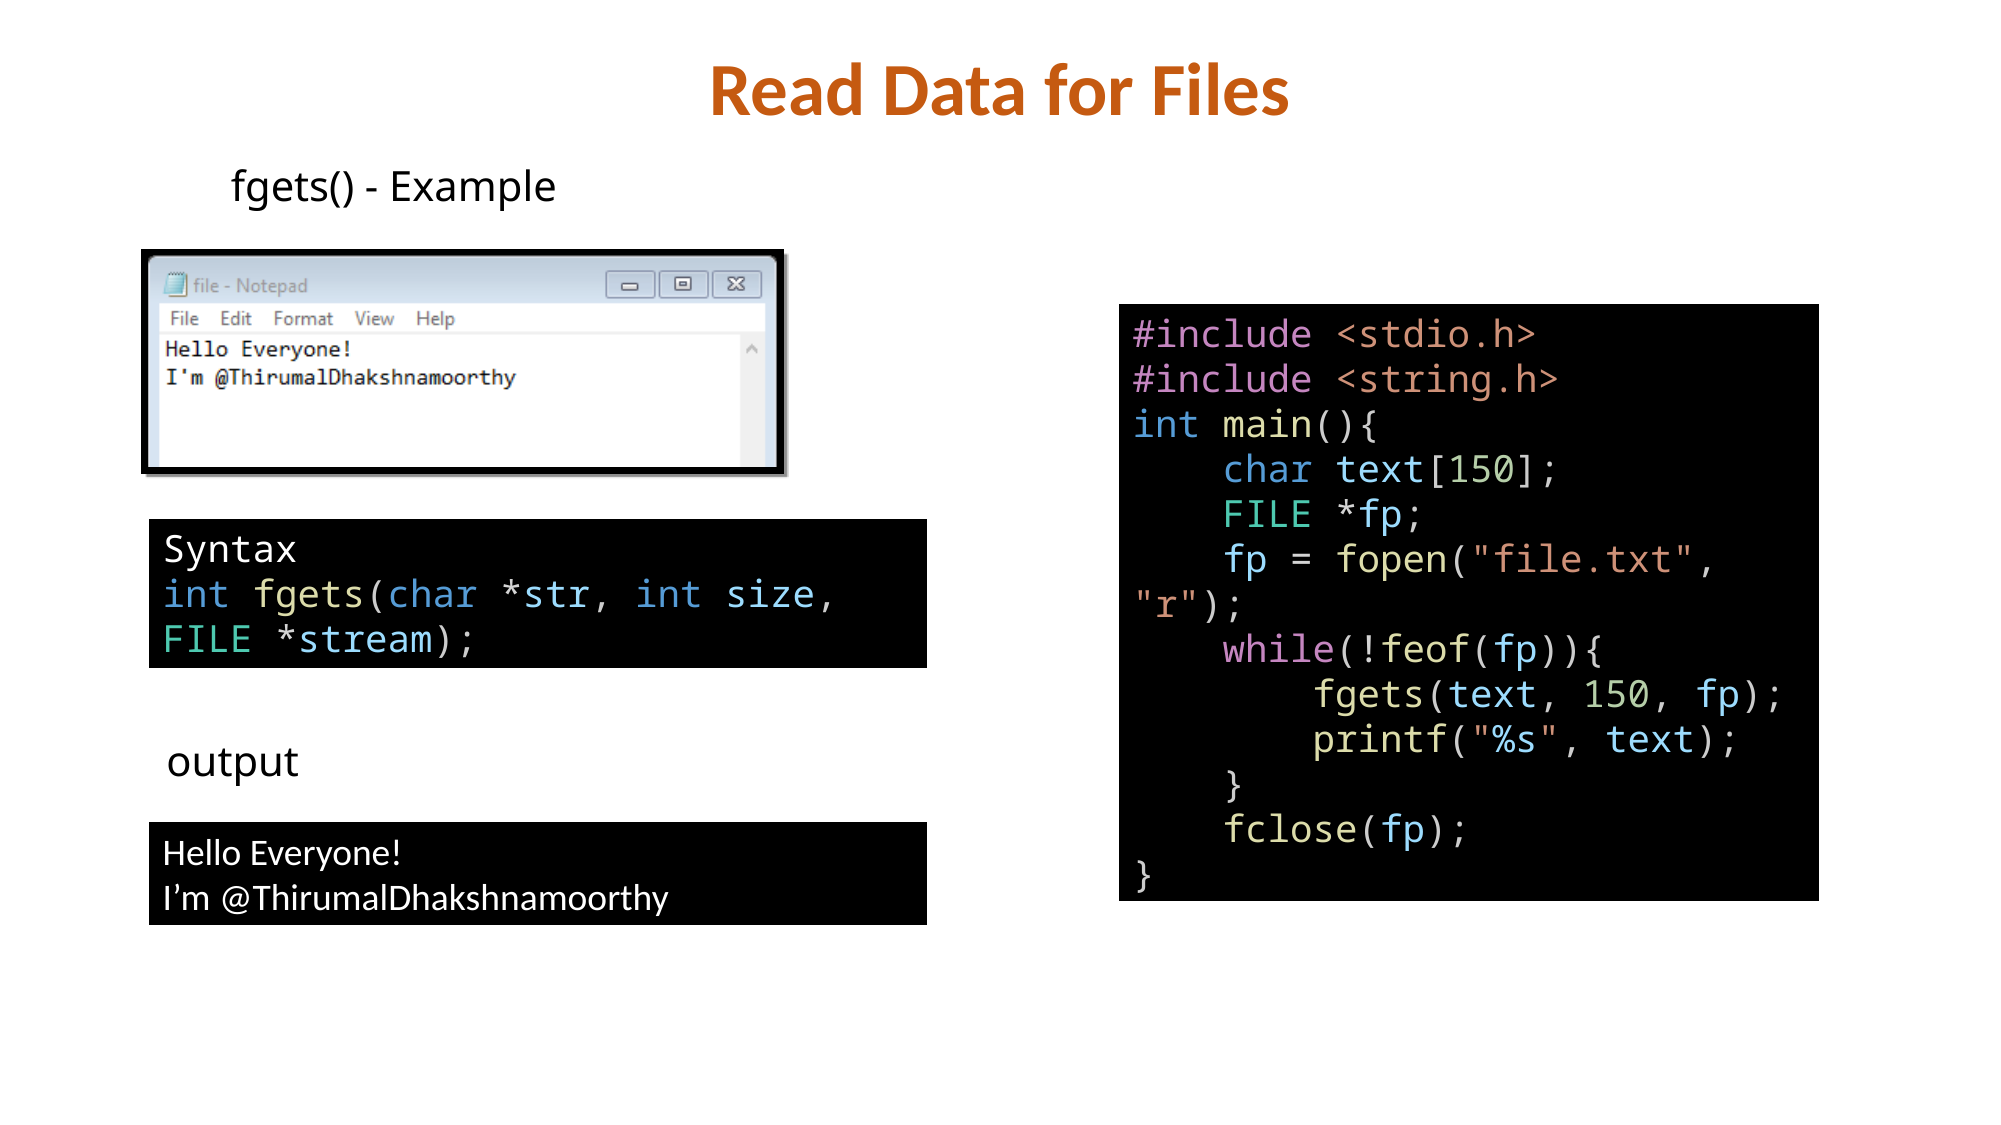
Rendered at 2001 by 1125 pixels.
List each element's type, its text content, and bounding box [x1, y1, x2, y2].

text_box #include <stdio.h> #include <string.h> int main(){ char text[150]; FILE *fp; fp = fopen("file.txt", "r"); while(!feof(fp)){ fgets(text, 150, fp); printf("%s", text); } fclose(fp); } [1117, 302, 1821, 863]
text_box Syntax int fgets(char *str, int size, FILE *stream); [147, 517, 929, 670]
text_box output [147, 727, 318, 793]
text_box fgets() - Example [147, 152, 641, 219]
text_box Hello Everyone! I’m @ThirumalDhakshnamoorthy [147, 820, 929, 927]
picture [147, 255, 778, 468]
text_box Read Data for Files [666, 33, 1334, 140]
